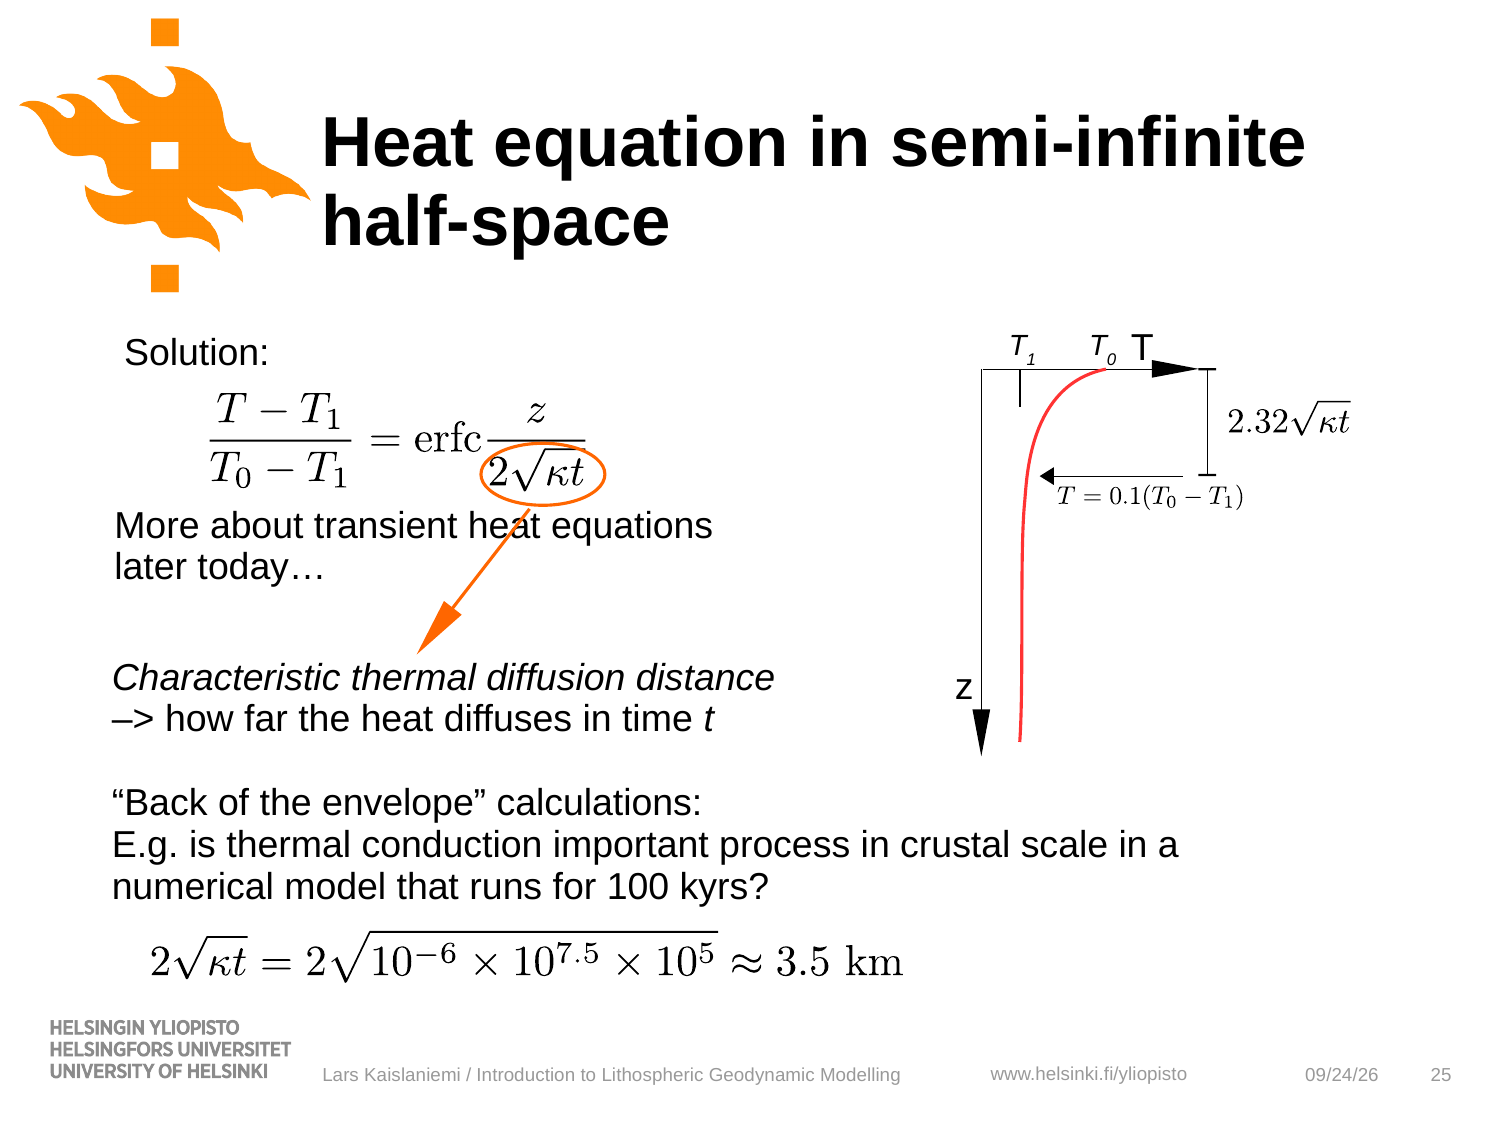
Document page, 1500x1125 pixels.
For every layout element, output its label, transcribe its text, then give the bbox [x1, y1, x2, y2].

text_box T0 [1074, 321, 1132, 377]
text_box [483, 445, 586, 492]
text_box Characteristic thermal diffusion distance –> how far the heat diffuses in time t “Back of the envelope” calculations: E.g. is thermal conduction important process in crustal scale in a numerical model that runs for 100 kyrs? [97, 648, 1205, 916]
text_box z [940, 657, 989, 715]
picture [32, 1001, 309, 1096]
text_box [1057, 484, 1245, 511]
text_box T1 [994, 321, 1052, 377]
text_box [149, 930, 904, 983]
text_box Solution: [109, 324, 285, 382]
text_box T [1116, 319, 1169, 376]
text_box [1227, 400, 1351, 436]
text_box More about transient heat equations later today… [99, 496, 528, 596]
title Heat equation in semi-infinite half-space [321, 87, 1447, 276]
text_box More about transient heat equations later today… [465, 496, 729, 596]
picture [0, 0, 337, 318]
text_box [209, 392, 586, 492]
